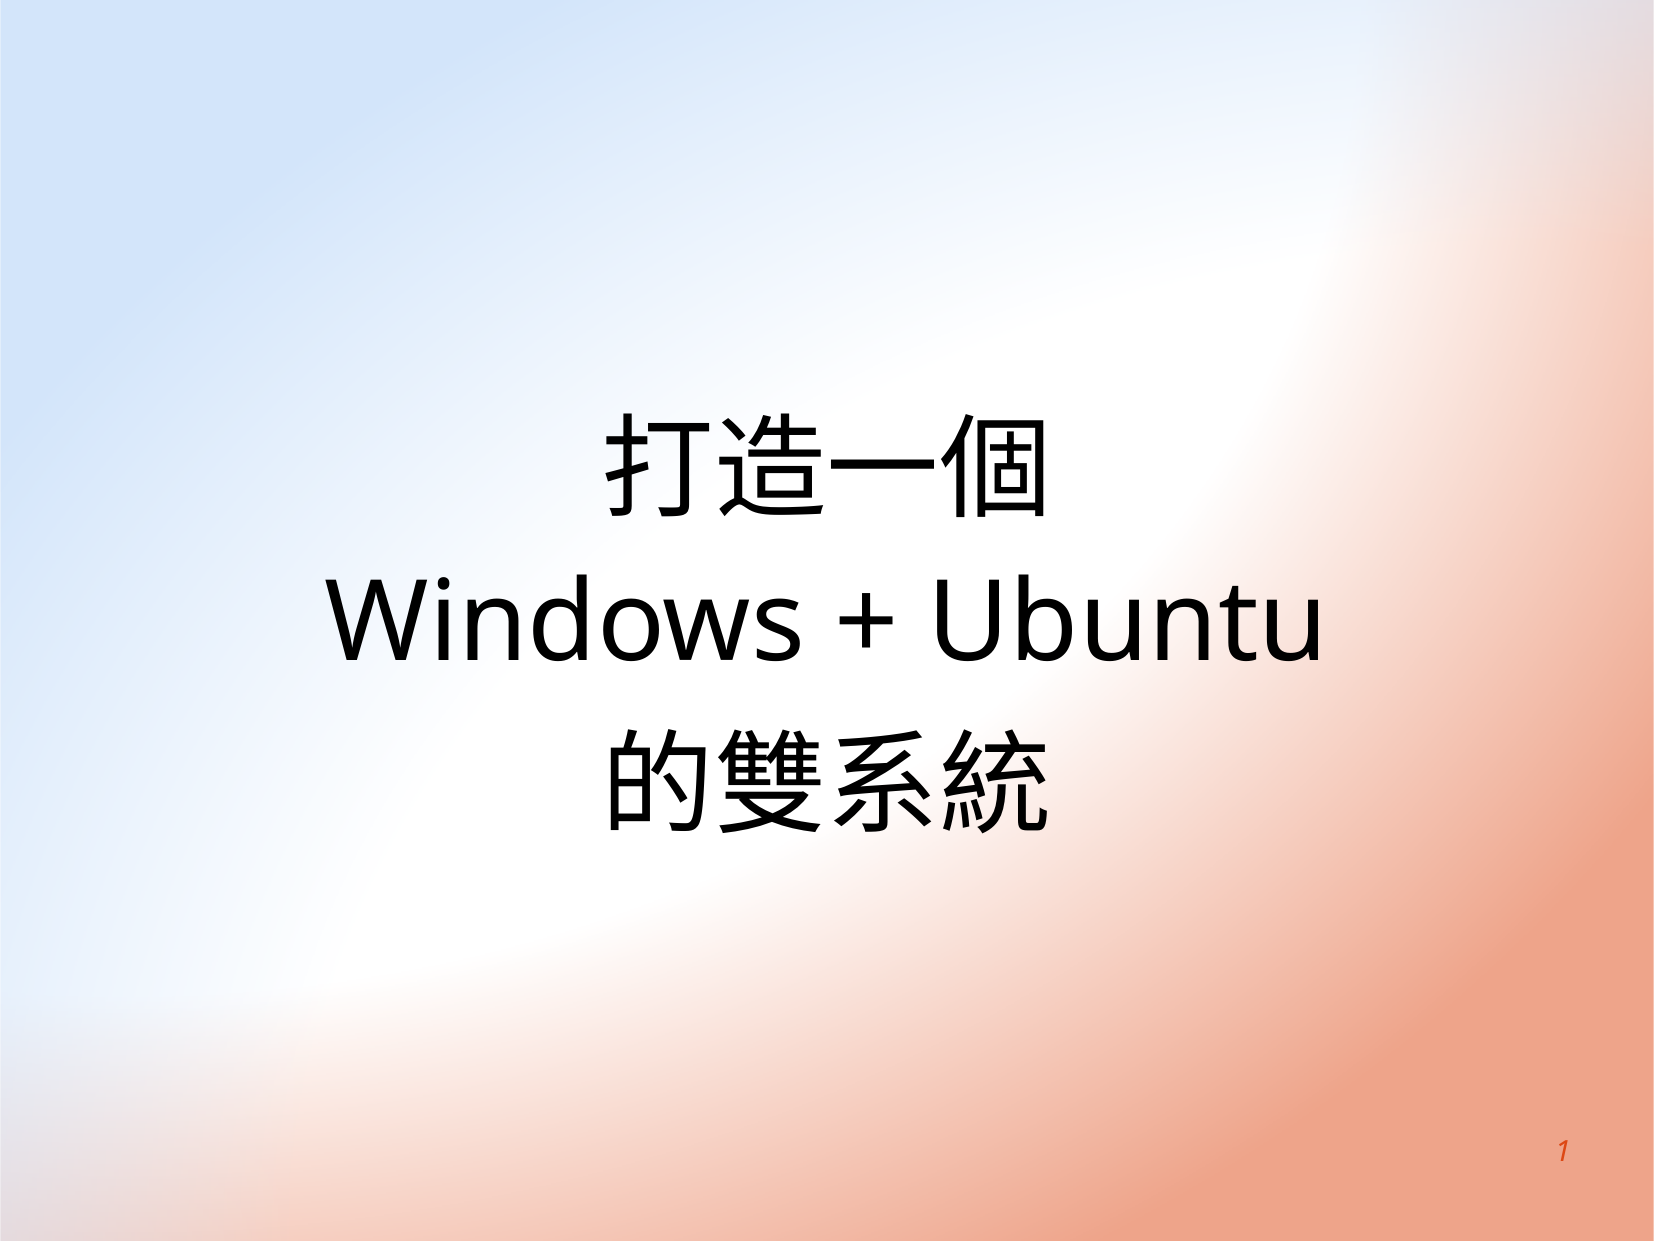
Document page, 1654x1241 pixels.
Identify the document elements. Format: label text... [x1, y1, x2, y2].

picture [0, 0, 1654, 1241]
subtitle 打造一個 Windows + Ubuntu 的雙系統 [82, 49, 1571, 1186]
